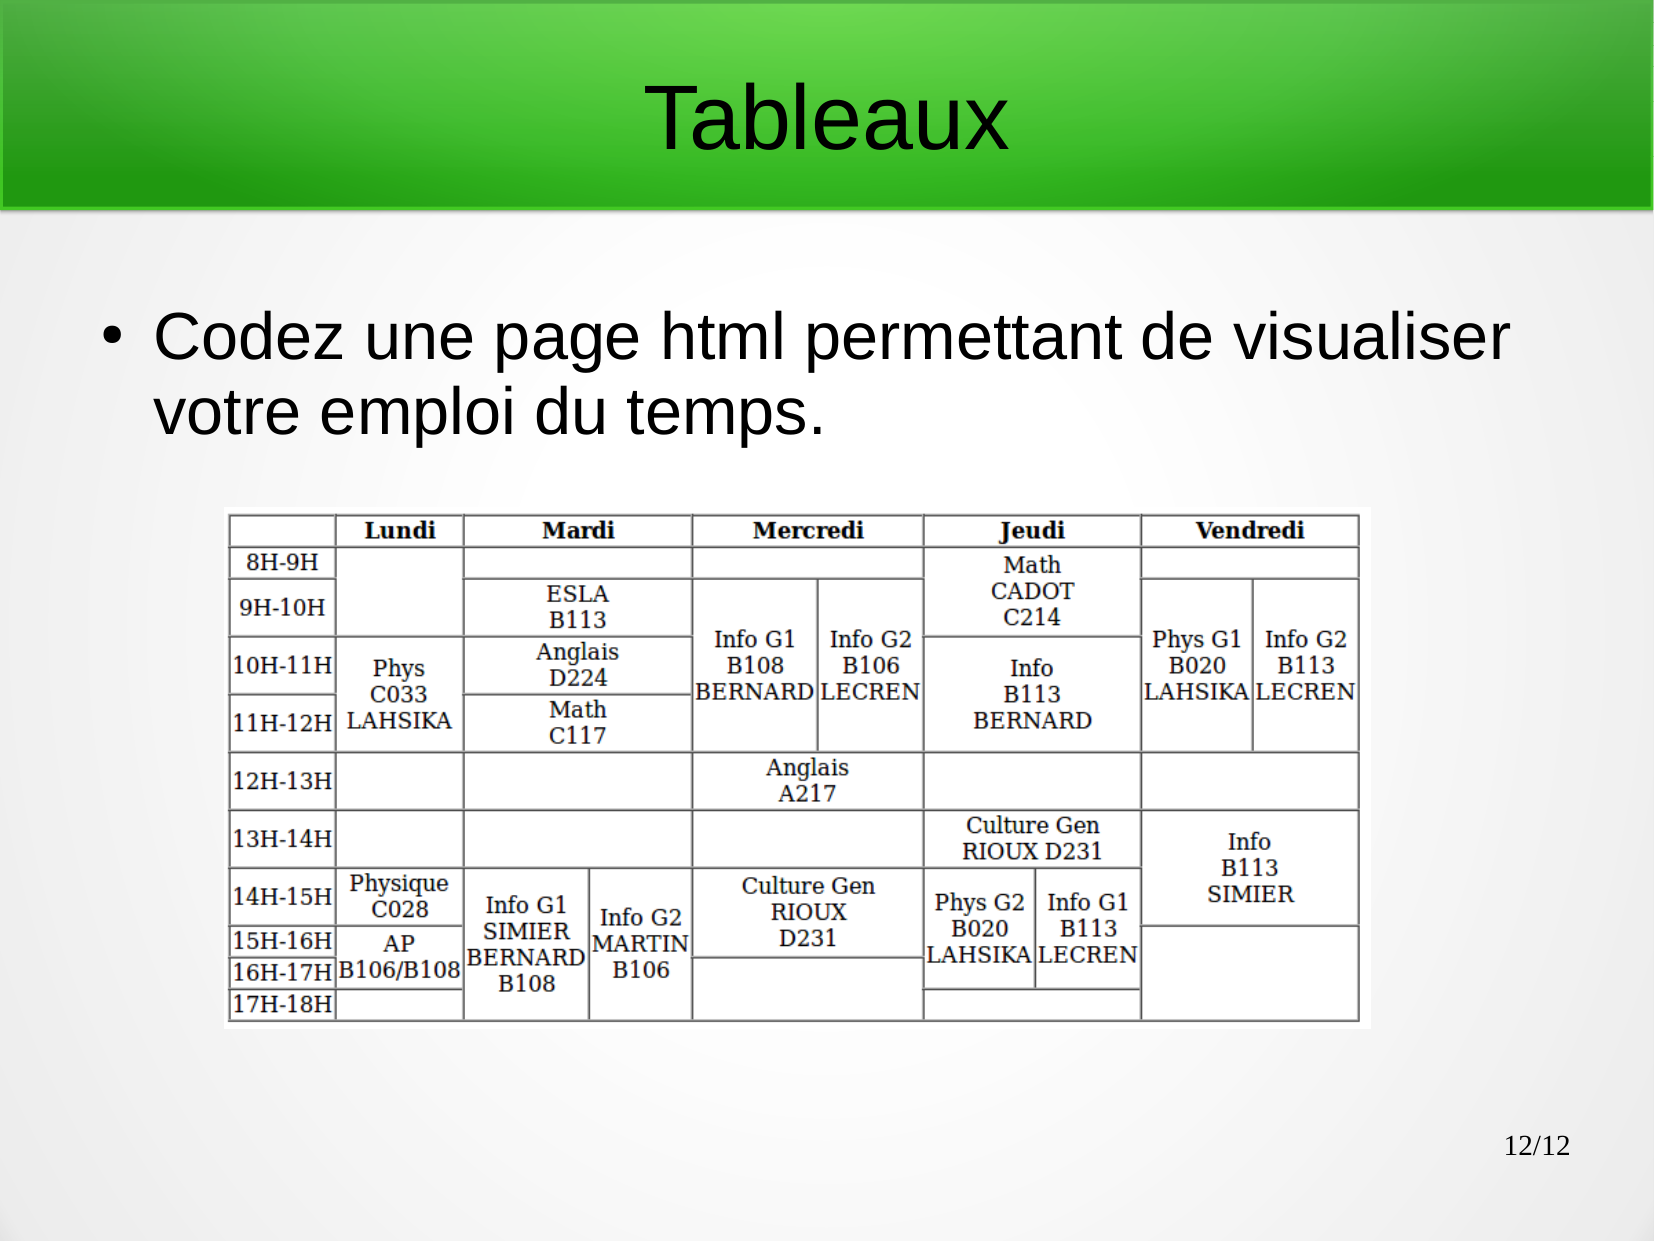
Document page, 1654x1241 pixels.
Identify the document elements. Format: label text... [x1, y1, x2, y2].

list Codez une page html permettant de visualiser votre emploi du temps. [82, 299, 1571, 1019]
title Tableaux [82, 47, 1571, 189]
picture [224, 507, 1371, 1029]
